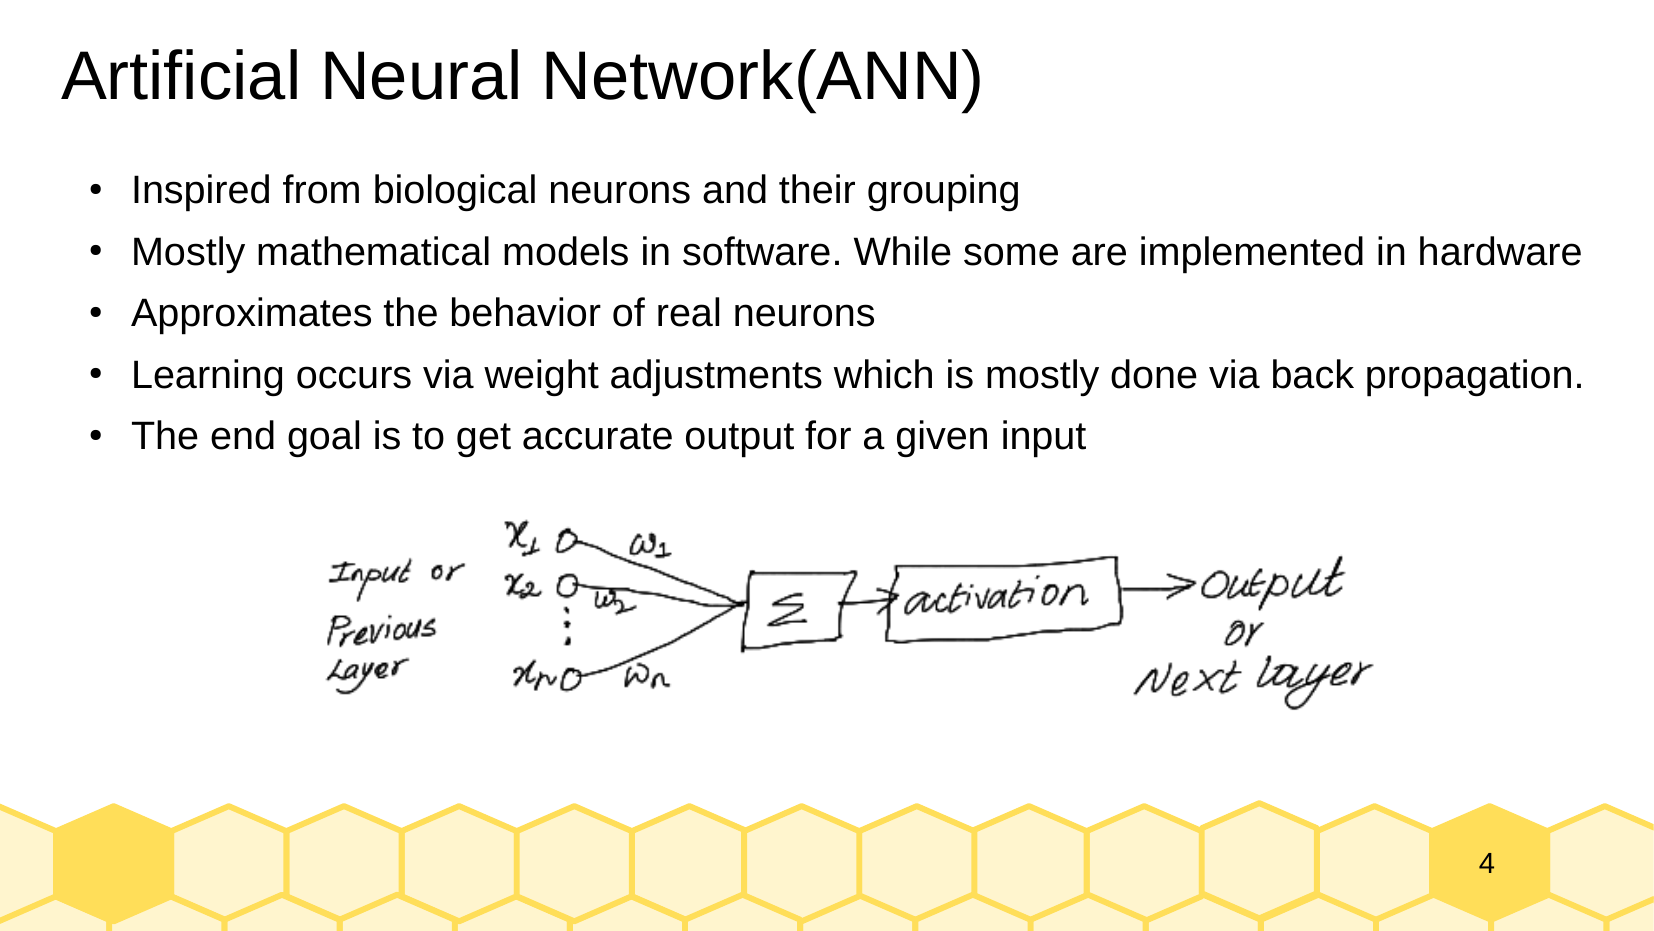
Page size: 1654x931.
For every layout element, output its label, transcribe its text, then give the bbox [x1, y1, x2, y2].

list Inspired from biological neurons and their grouping Mostly mathematical models in software. While some are implemented in hardware Approximates the behavior of real neurons Learning occurs via weight adjustments which is mostly done via back propagation. The end goal is to get accurate output for a given input [75, 168, 1613, 488]
picture [300, 487, 1386, 731]
title Artificial Neural Network(ANN) [61, 2, 1538, 151]
